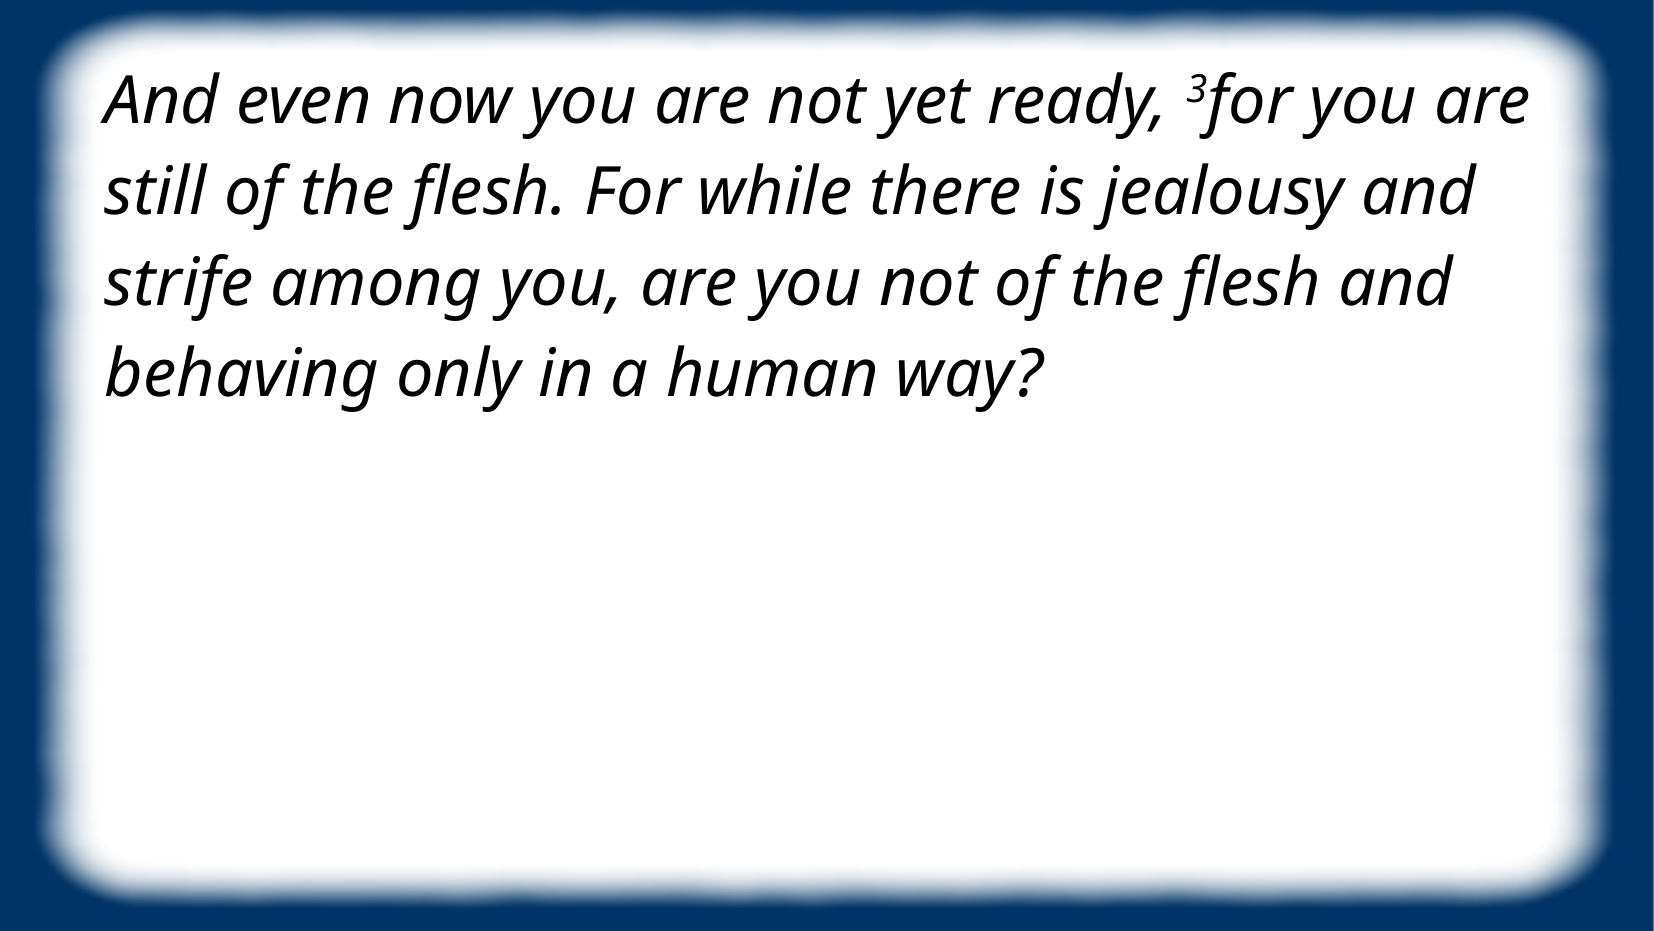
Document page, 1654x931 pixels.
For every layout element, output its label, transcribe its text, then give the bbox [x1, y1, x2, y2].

picture [0, 0, 1654, 931]
text_box And even now you are not yet ready, 3for you are still of the flesh. For while there is jealousy and strife among you, are you not of the flesh and behaving only in a human way? [90, 45, 1561, 415]
